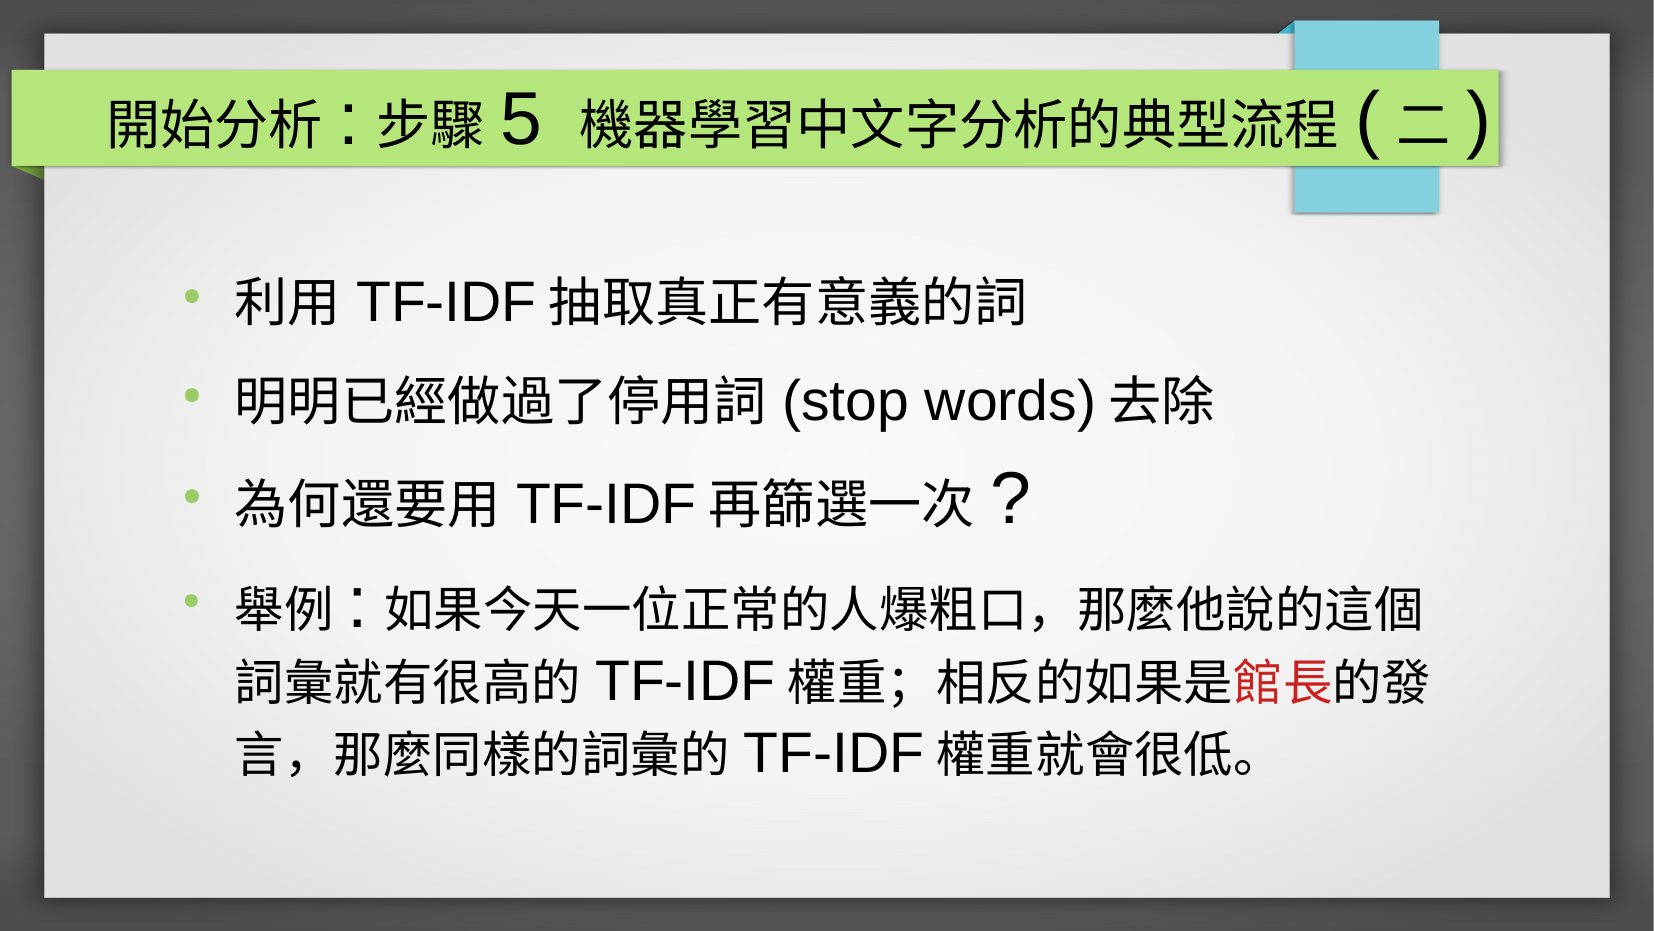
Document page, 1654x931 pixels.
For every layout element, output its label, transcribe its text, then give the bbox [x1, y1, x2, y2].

list 利用TF-IDF抽取真正有意義的詞 明明已經做過了停用詞(stop words)去除 為何還要用TF-IDF再篩選一次? 舉例:如果今天一位正常的人爆粗口，那麼他說的這個詞彙就有很高的TF-IDF權重；相反的如果是館長的發言，那麼同樣的詞彙的TF-IDF權重就會很低。 [165, 259, 1441, 792]
picture [0, 0, 1654, 931]
title 開始分析:步驟5 機器學習中文字分析的典型流程(二) [106, 70, 1501, 166]
